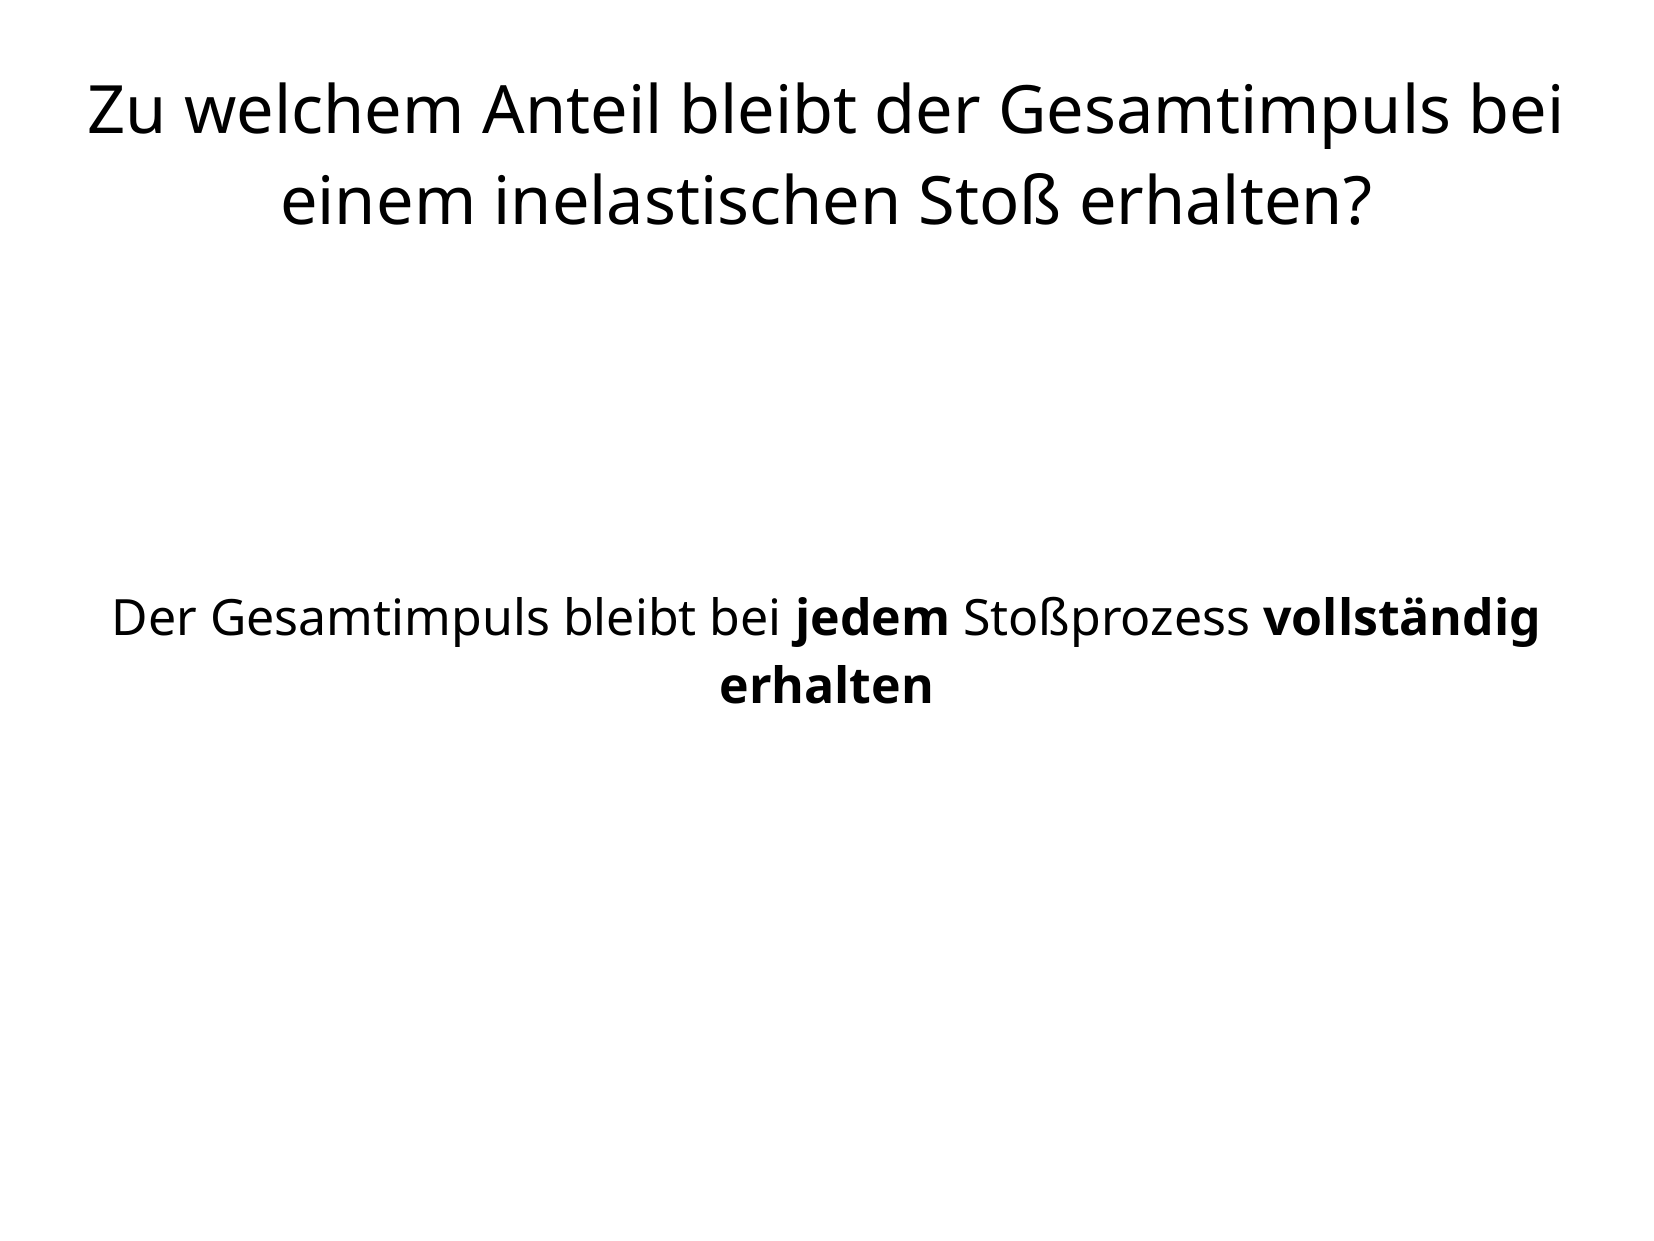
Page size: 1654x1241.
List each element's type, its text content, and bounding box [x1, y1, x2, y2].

title Zu welchem Anteil bleibt der Gesamtimpuls bei einem inelastischen Stoß erhalten? [82, 49, 1571, 257]
subtitle Der Gesamtimpuls bleibt bei jedem Stoßprozess vollständig erhalten [82, 290, 1571, 1010]
